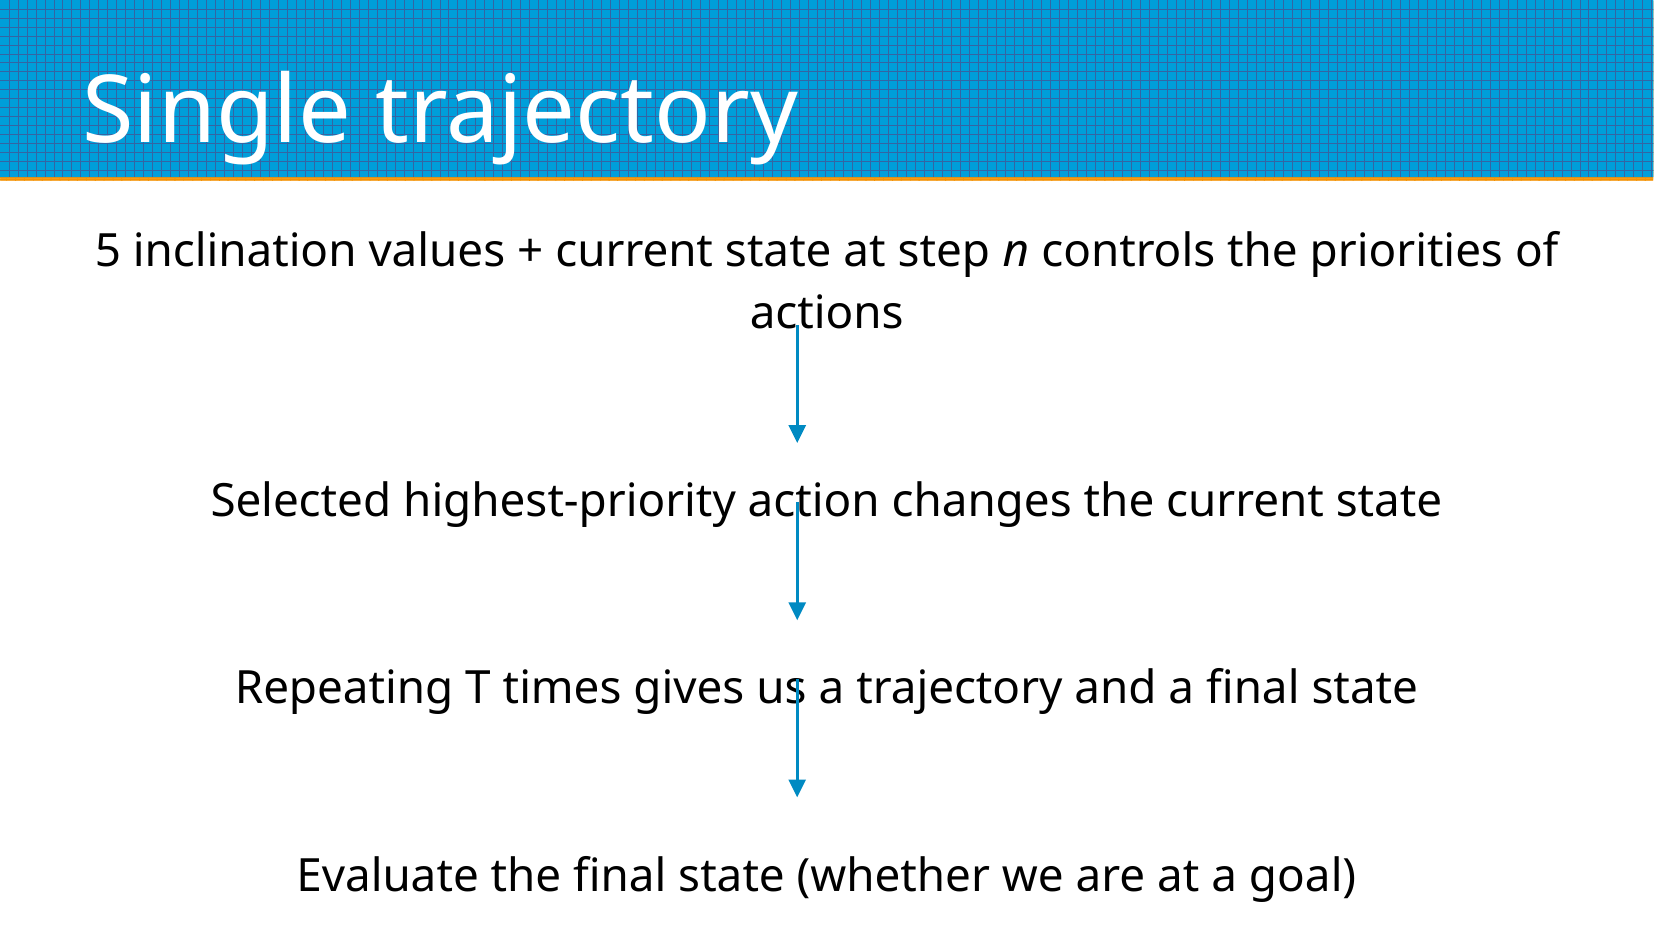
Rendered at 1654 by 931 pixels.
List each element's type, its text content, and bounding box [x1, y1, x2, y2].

text_box 5 inclination values + current state at step n controls the priorities of actions Selected highest-priority action changes the current state Repeating T times gives us a trajectory and a final state Evaluate the final state (whether we are at a goal) [29, 206, 1625, 916]
title Single trajectory [82, 14, 1571, 171]
